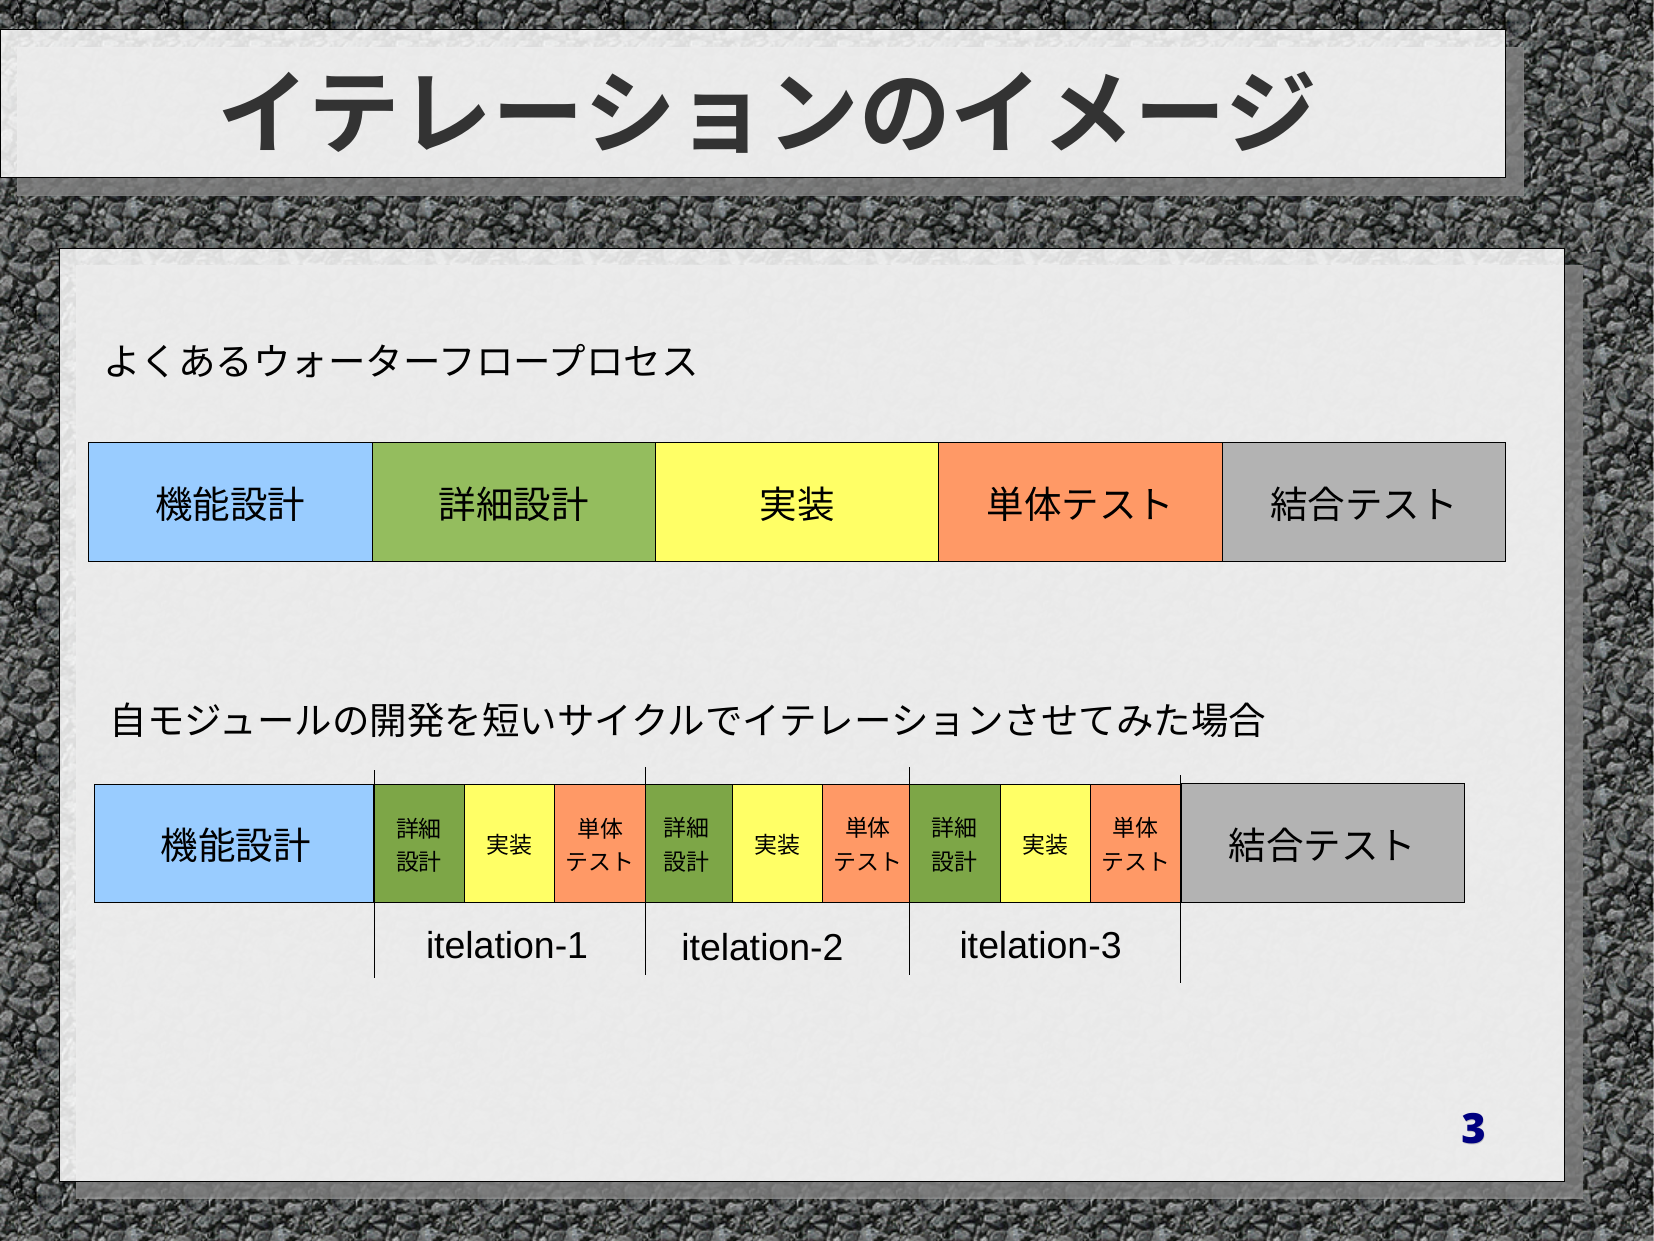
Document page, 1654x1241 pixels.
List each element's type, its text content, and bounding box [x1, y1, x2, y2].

text_box 詳細設計 [373, 442, 655, 562]
text_box 単体 テスト [822, 784, 909, 903]
text_box 自モジュールの開発を短いサイクルでイテレーションさせてみた場合 [94, 683, 1190, 736]
text_box 結合テスト [1181, 783, 1465, 903]
text_box 実装 [464, 784, 554, 903]
title イテレーションのイメージ [29, 37, 1506, 176]
text_box 詳細 設計 [646, 784, 732, 903]
text_box 機能設計 [88, 442, 373, 562]
text_box 結合テスト [1222, 442, 1506, 562]
text_box 実装 [1000, 784, 1090, 903]
text_box 機能設計 [94, 784, 373, 903]
text_box 実装 [655, 442, 938, 562]
text_box itelation-2 [666, 919, 859, 976]
text_box よくあるウォーターフロープロセス [88, 324, 638, 378]
text_box 単体テスト [938, 442, 1222, 562]
text_box itelation-3 [944, 917, 1137, 975]
text_box itelation-1 [411, 917, 604, 975]
picture [0, 0, 1654, 1241]
text_box 詳細 設計 [910, 784, 1000, 903]
text_box 単体 テスト [554, 784, 645, 903]
text_box 詳細 設計 [375, 784, 464, 903]
text_box 実装 [732, 784, 822, 903]
text_box 単体 テスト [1090, 784, 1180, 903]
